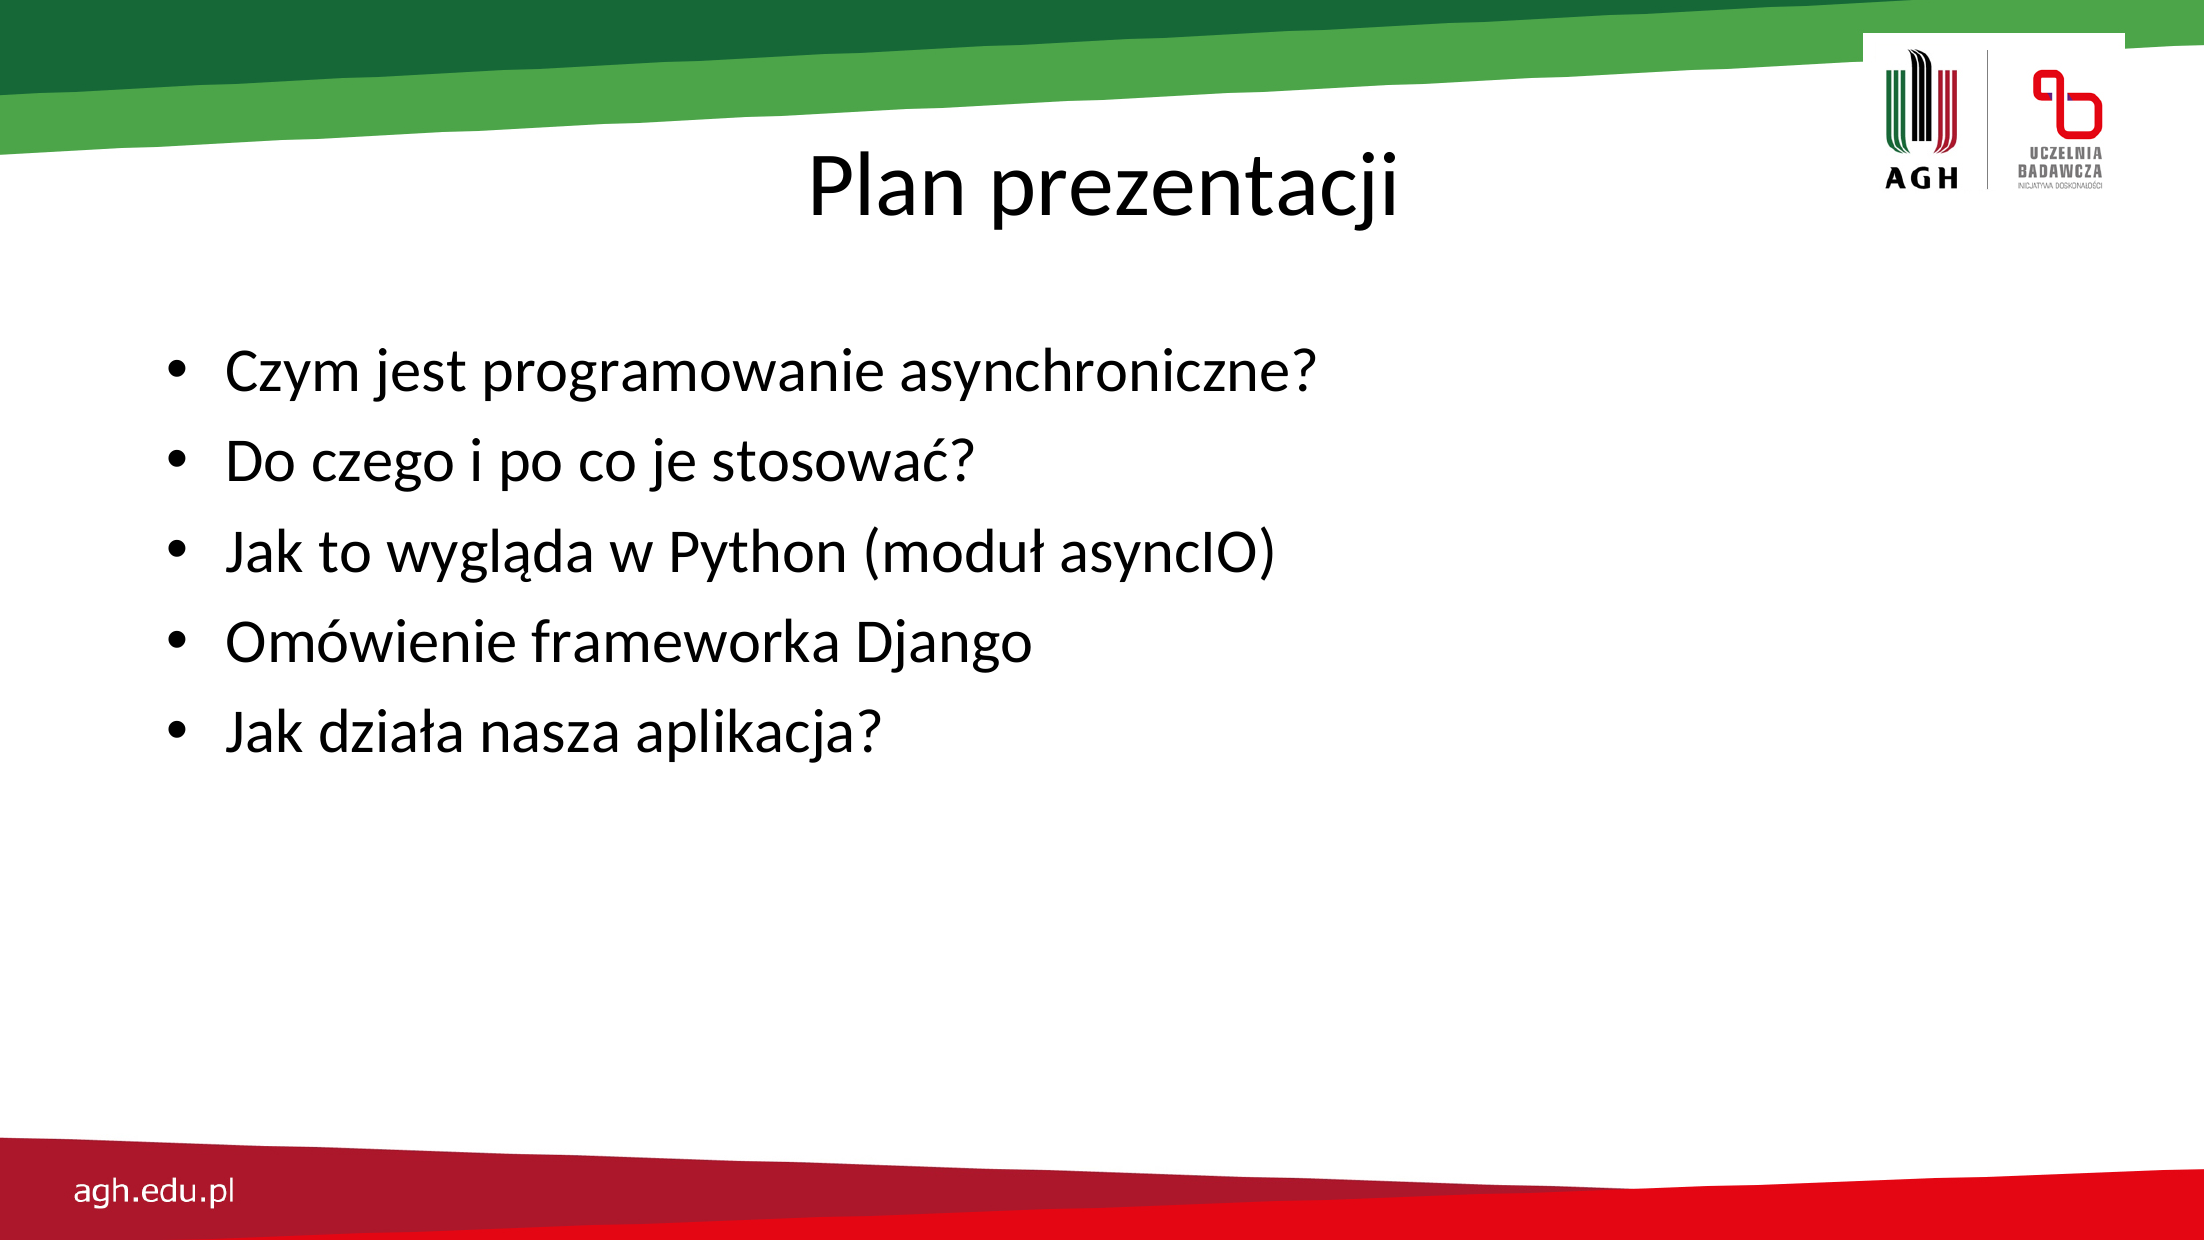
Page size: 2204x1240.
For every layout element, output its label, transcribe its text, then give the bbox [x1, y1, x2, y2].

title Plan prezentacji [154, 65, 2056, 306]
list Czym jest programowanie asynchroniczne? Do czego i po co je stosować? Jak to wygląda w Python (moduł asyncIO) Omówienie frameworka Django Jak działa nasza aplikacja? [151, 329, 2053, 1117]
